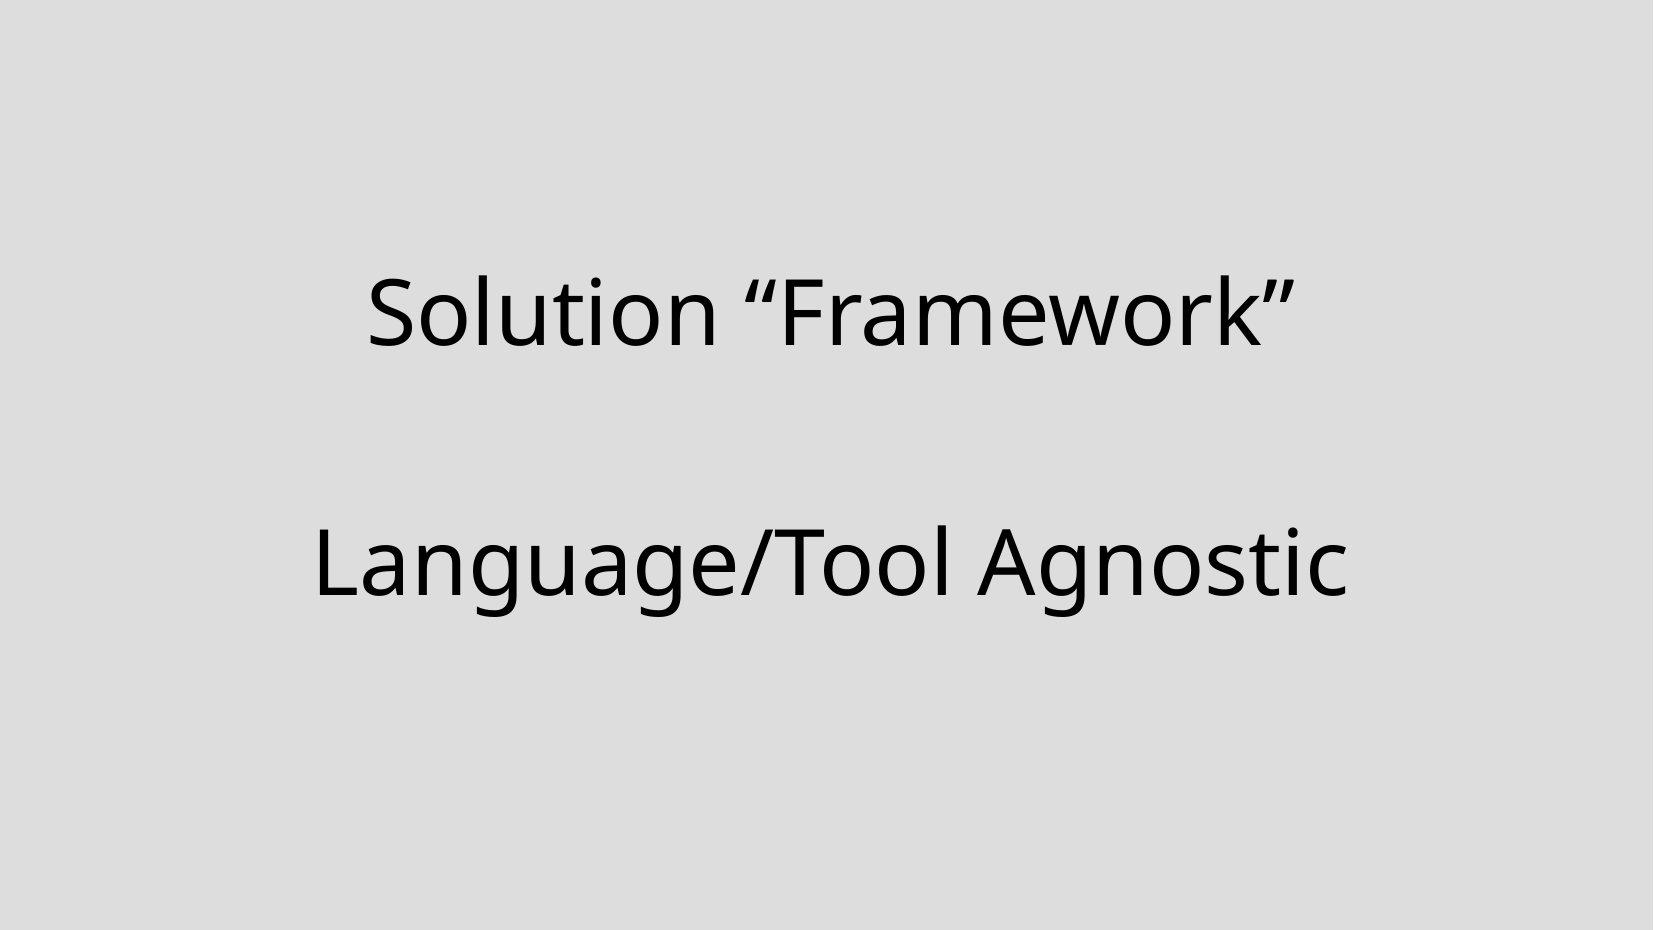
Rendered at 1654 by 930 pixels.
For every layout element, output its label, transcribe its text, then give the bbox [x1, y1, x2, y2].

subtitle Solution “Framework” Language/Tool Agnostic [87, 75, 1576, 796]
